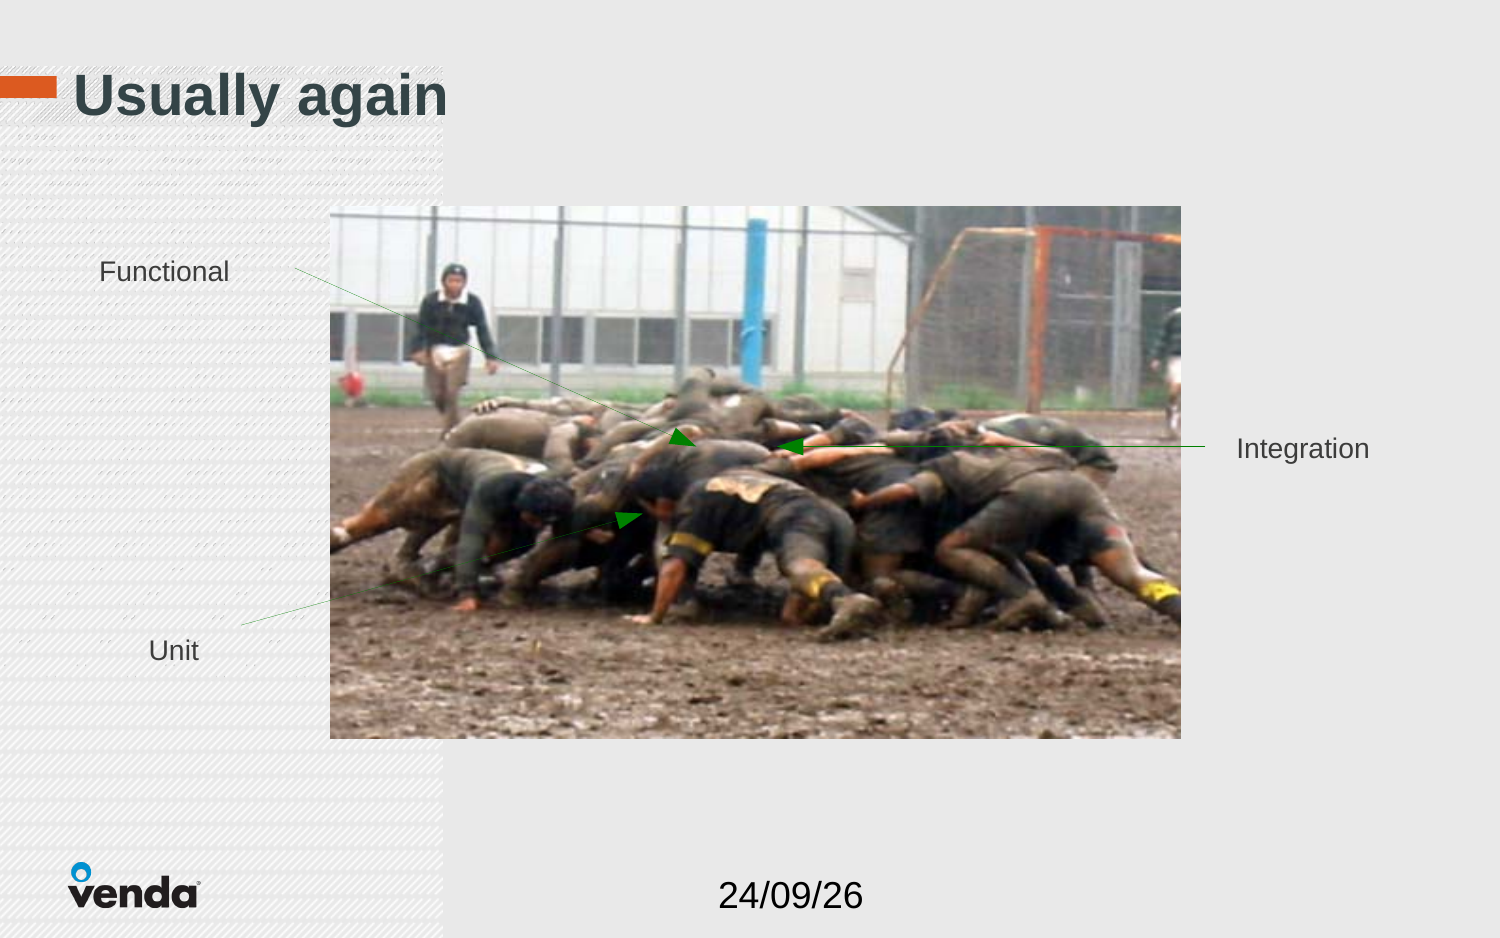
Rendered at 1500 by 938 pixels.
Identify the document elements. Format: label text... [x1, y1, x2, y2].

text_box Integration [1221, 423, 1409, 472]
picture [0, 66, 1181, 938]
title Usually again [59, 65, 1410, 235]
text_box Functional [84, 245, 268, 295]
text_box Unit [133, 625, 222, 674]
